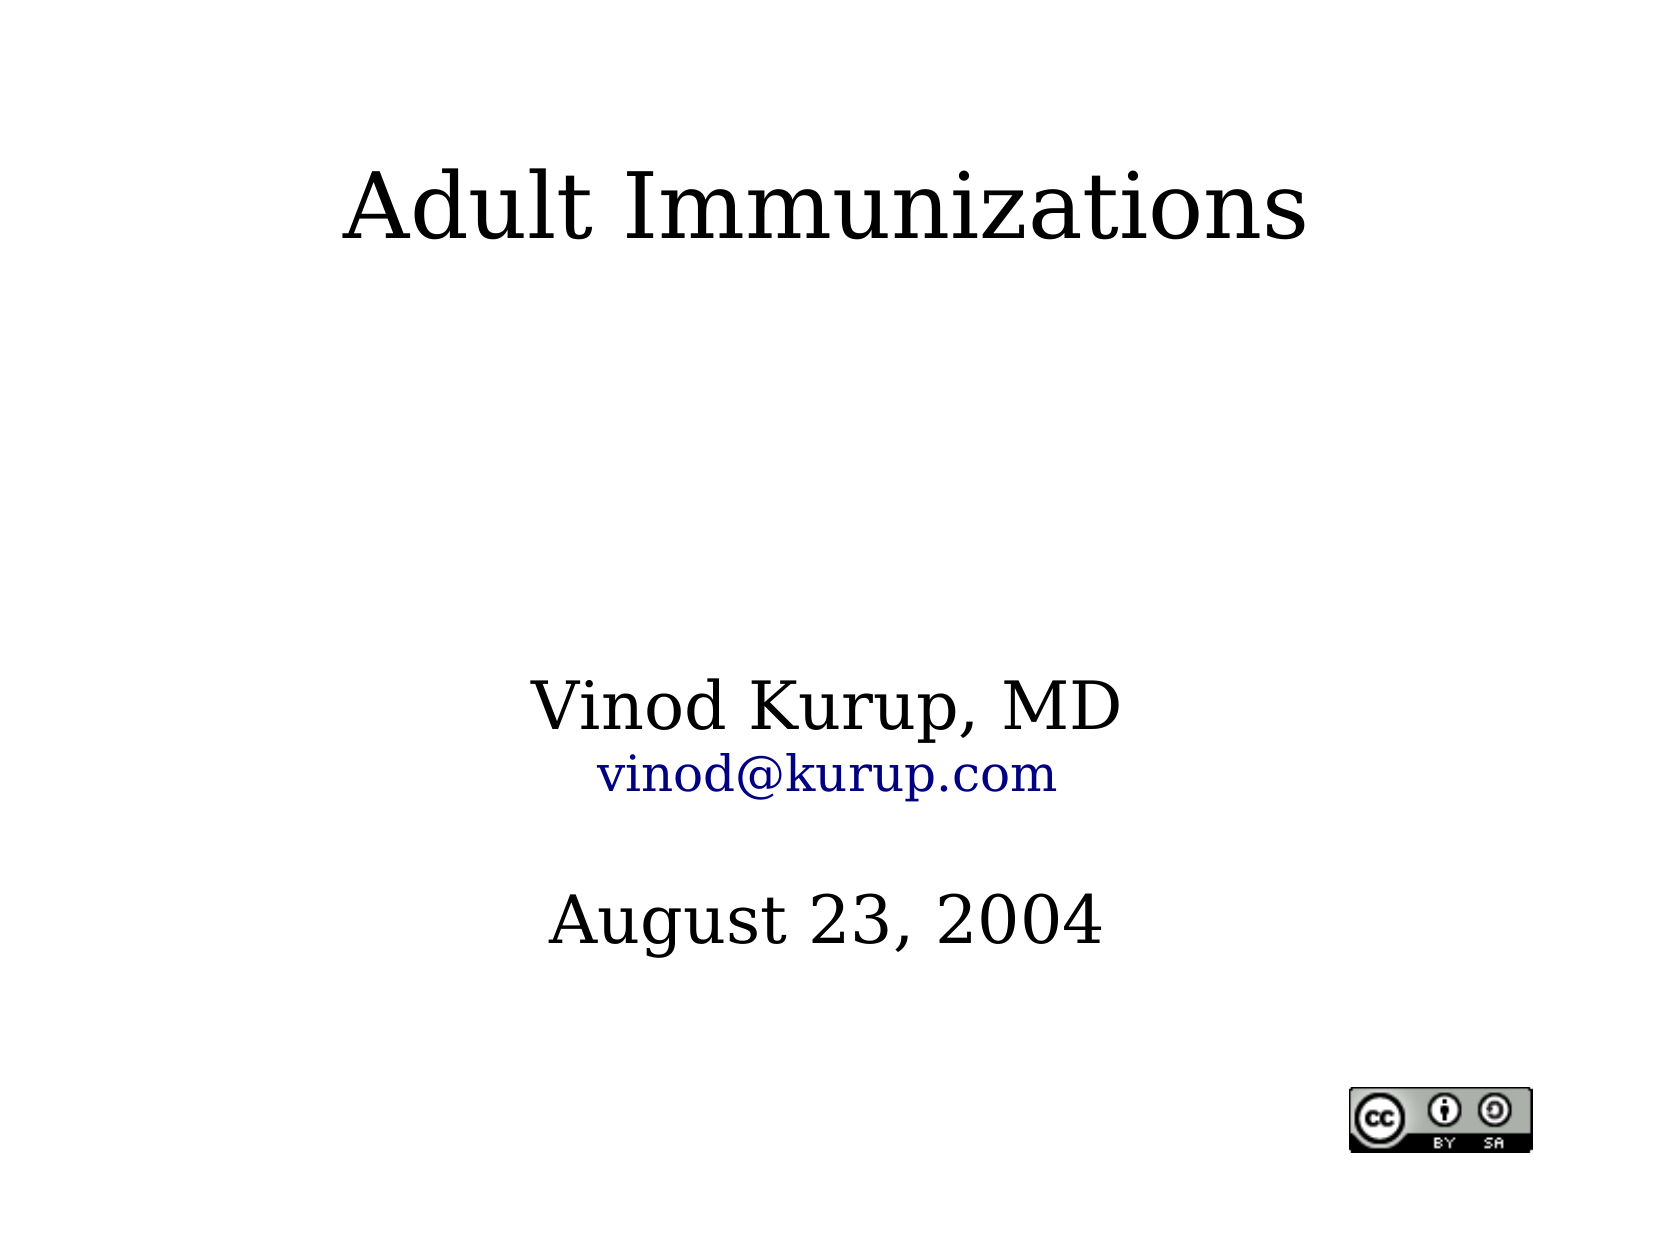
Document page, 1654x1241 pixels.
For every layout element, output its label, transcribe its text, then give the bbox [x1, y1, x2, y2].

picture [1349, 1087, 1533, 1153]
subtitle Vinod Kurup, MD vinod@kurup.com August 23, 2004 [121, 344, 1534, 1127]
title Adult Immunizations [121, 102, 1534, 311]
